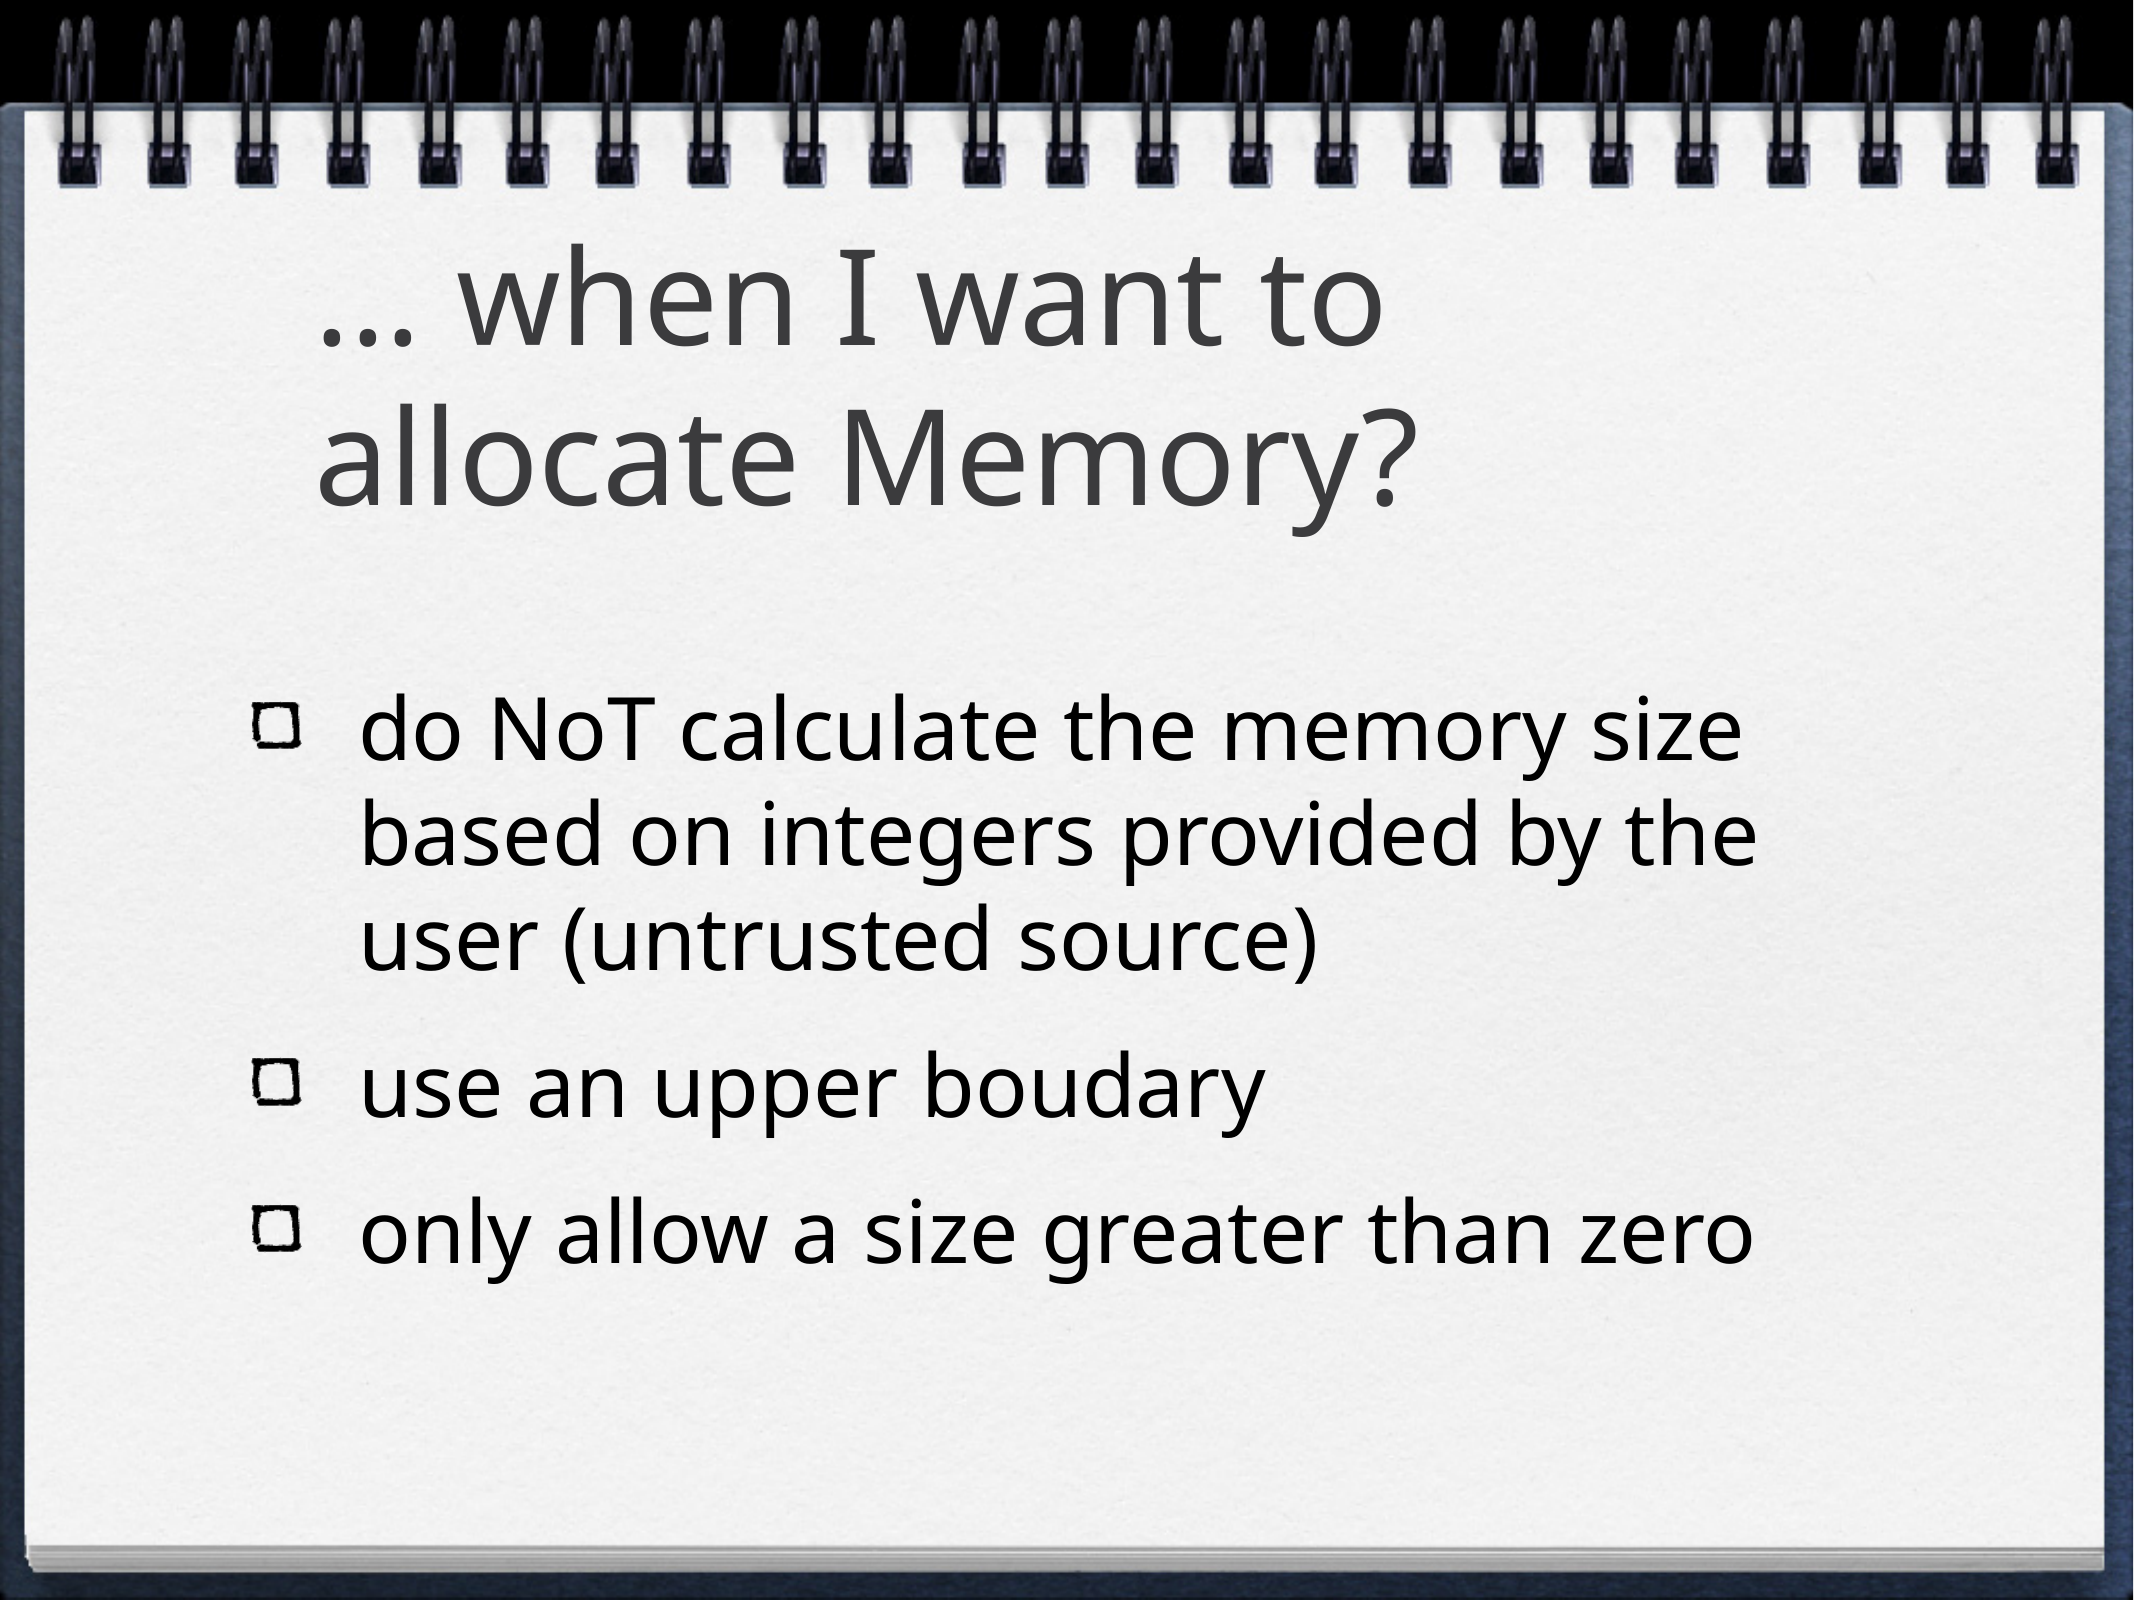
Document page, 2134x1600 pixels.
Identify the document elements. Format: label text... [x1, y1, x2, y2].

list do NoT calculate the memory size based on integers provided by the user (untrusted source) use an upper boudary only allow a size greater than zero [208, 512, 1925, 1442]
title ... when I want to allocate Memory? [306, 203, 1828, 512]
picture [0, 0, 2134, 1600]
